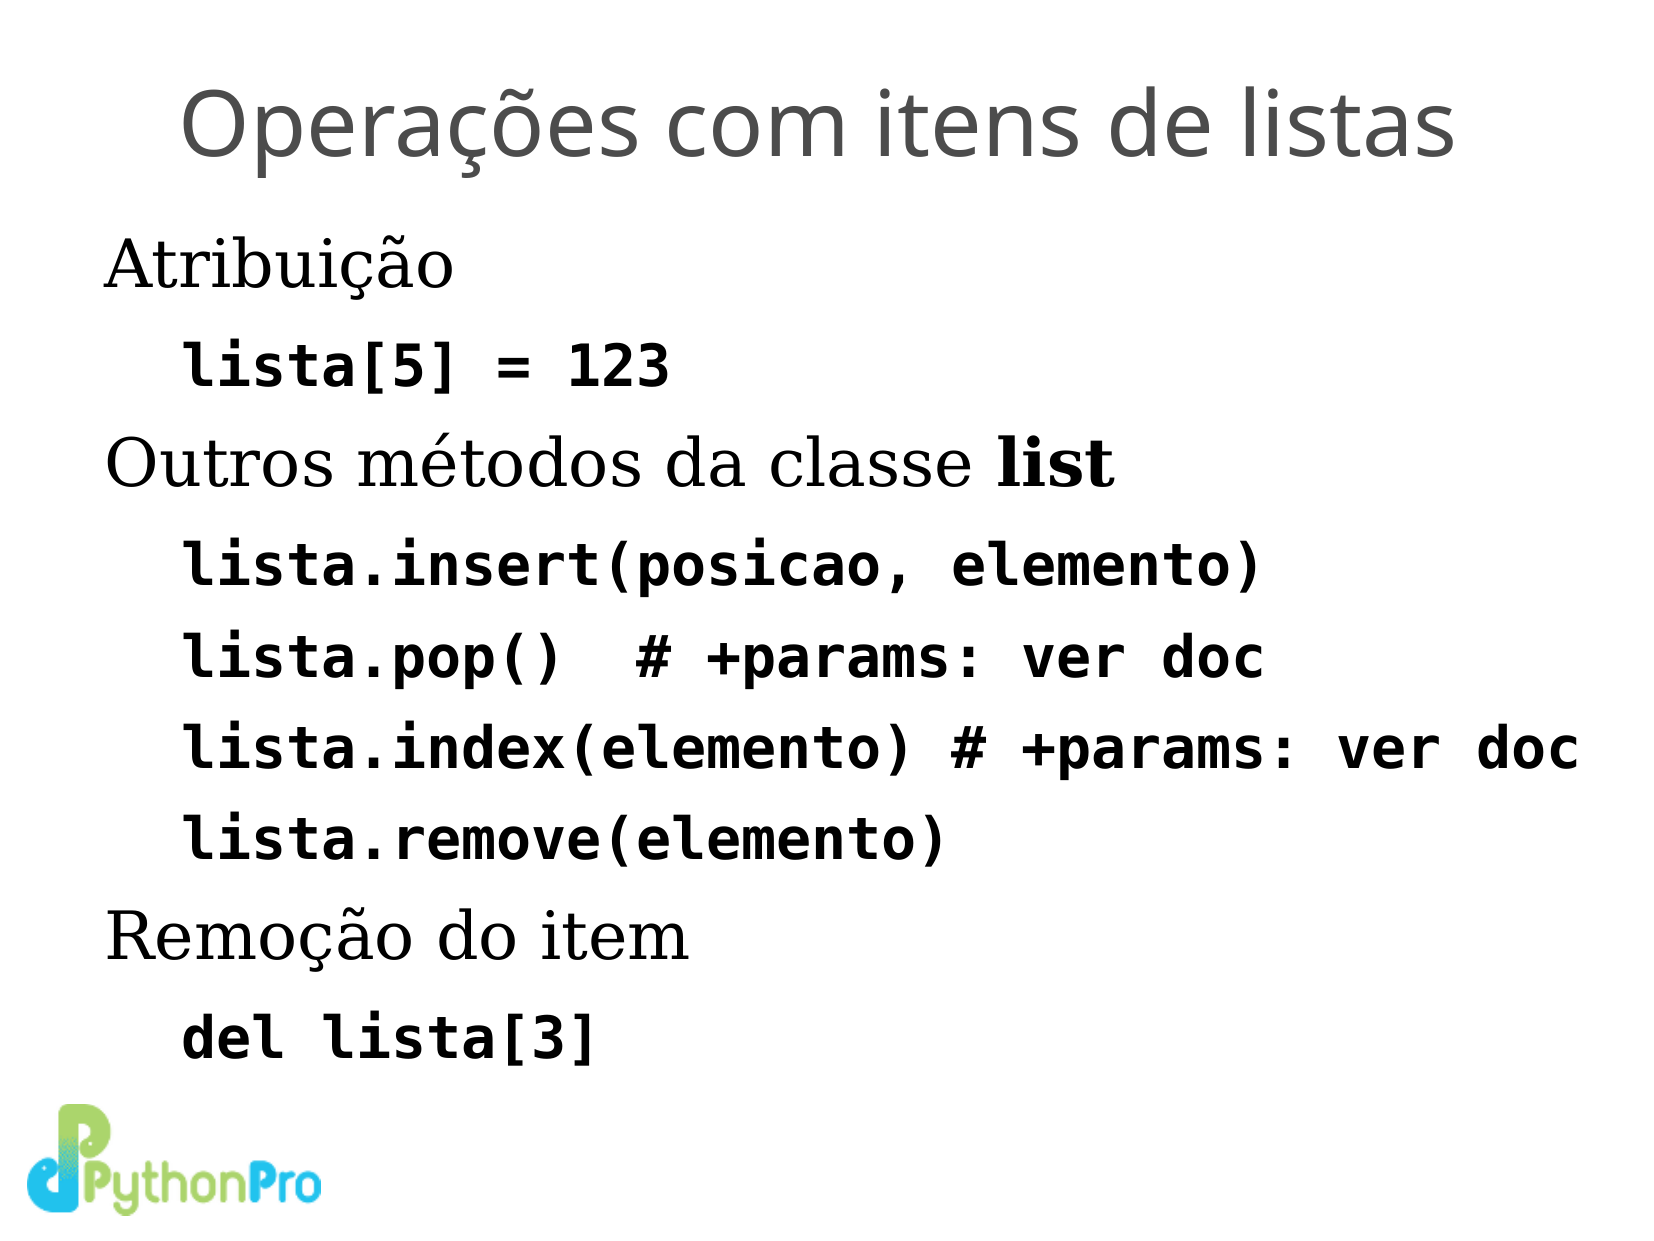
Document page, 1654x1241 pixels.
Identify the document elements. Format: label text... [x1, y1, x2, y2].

list Atribuição lista[5] = 123 Outros métodos da classe list lista.insert(posicao, elemento) lista.pop() # +params: ver doc lista.index(elemento) # +params: ver doc lista.remove(elemento) Remoção do item del lista[3] [86, 225, 1651, 1163]
picture [27, 1104, 321, 1216]
title Operações com itens de listas [75, 17, 1564, 226]
